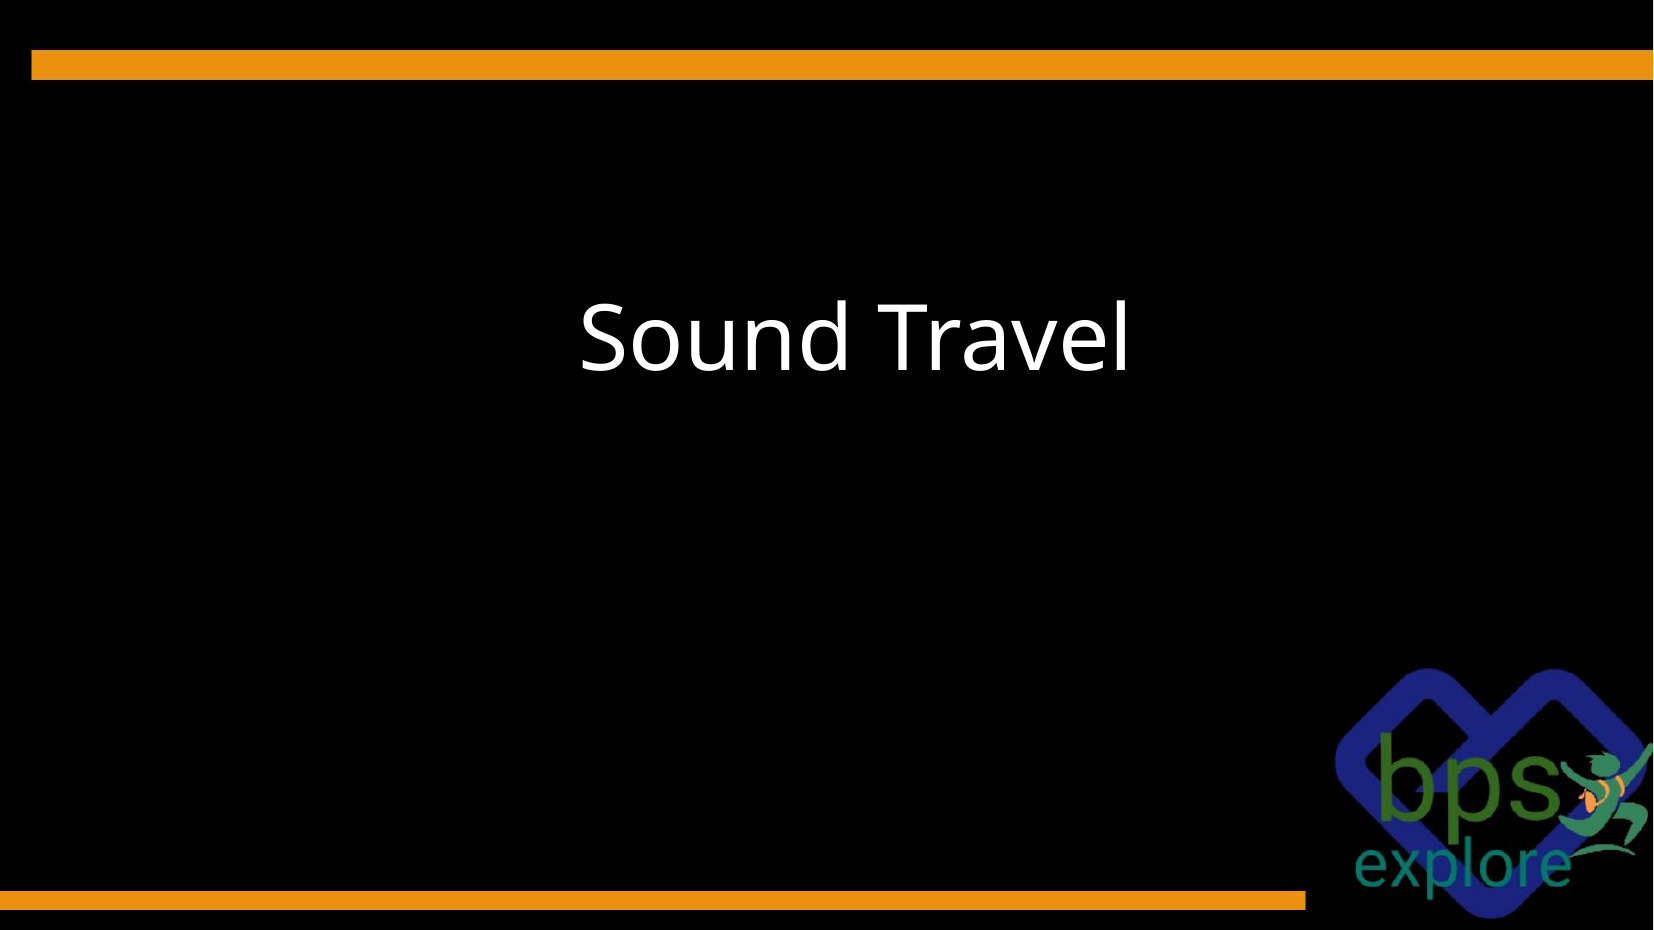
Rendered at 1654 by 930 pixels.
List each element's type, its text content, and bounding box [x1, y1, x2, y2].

title Sound Travel [112, 257, 1601, 413]
picture [0, 0, 1654, 930]
